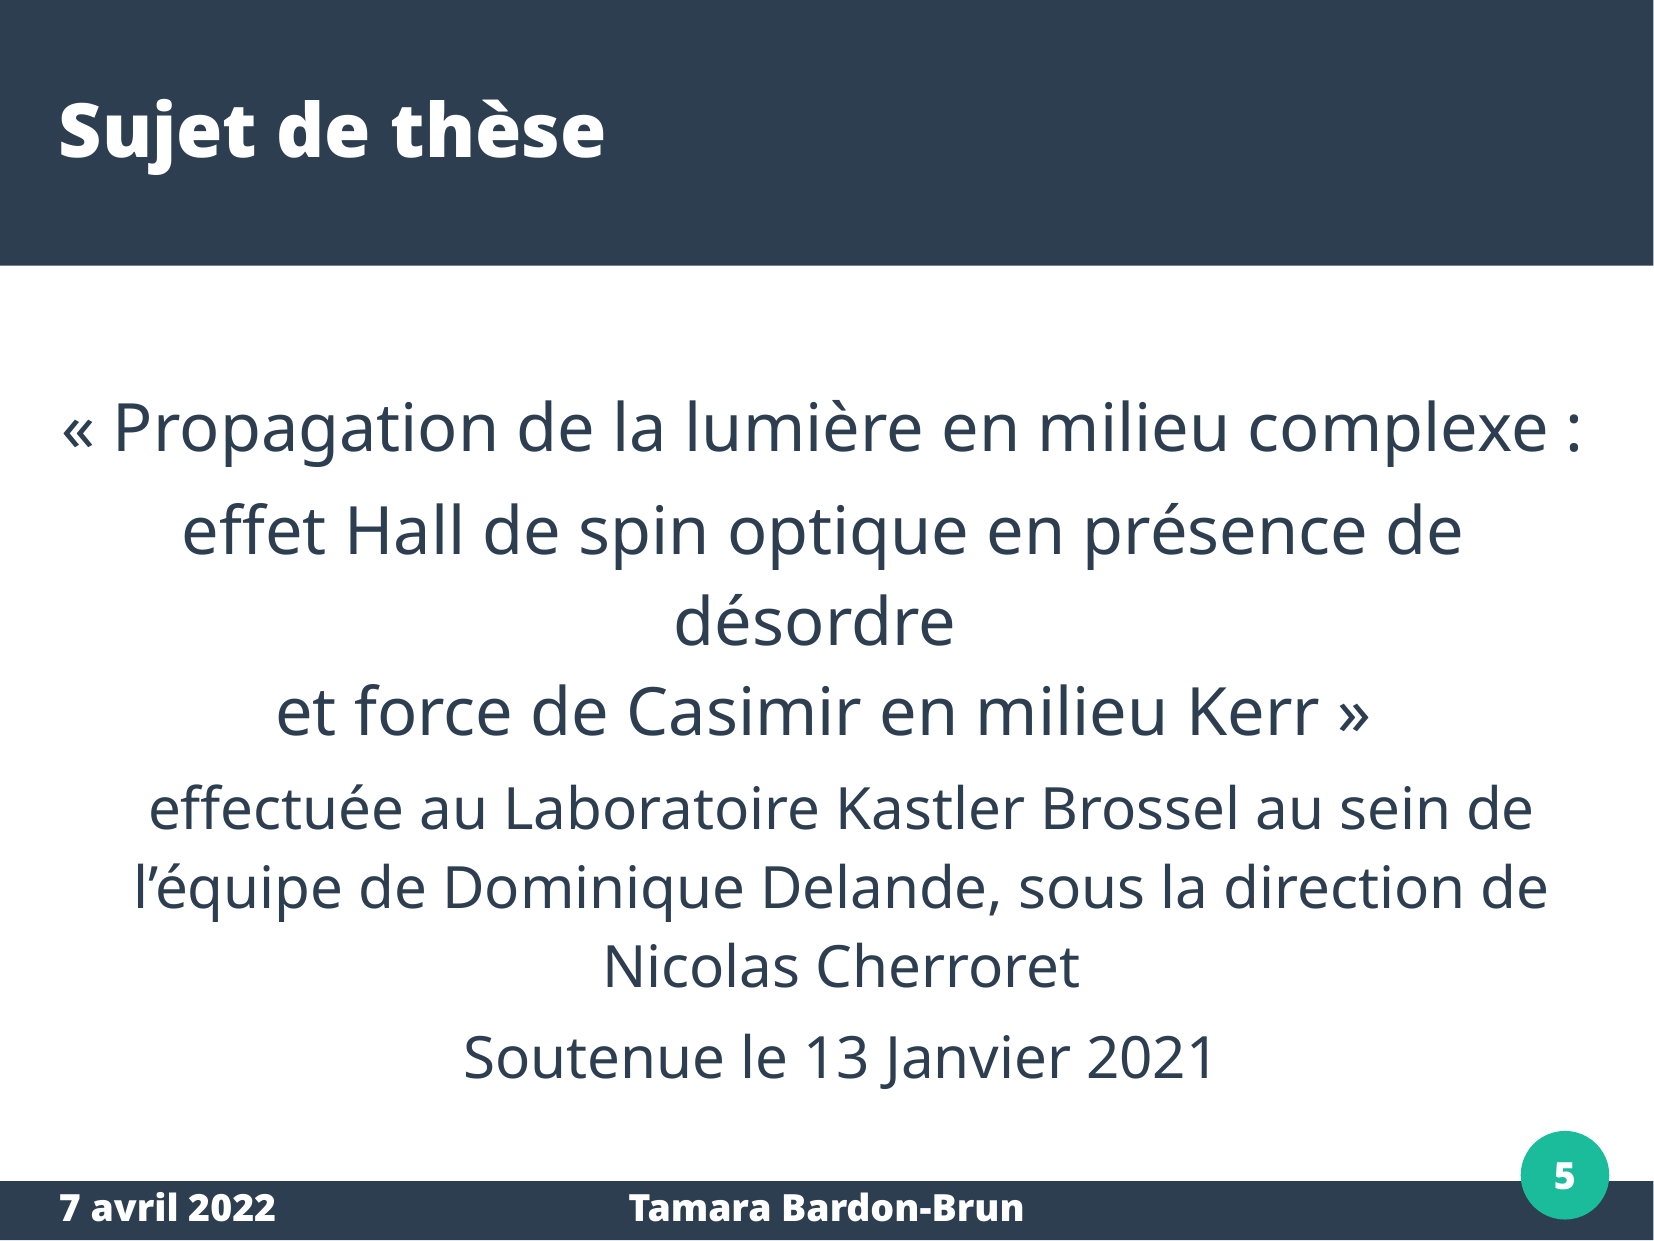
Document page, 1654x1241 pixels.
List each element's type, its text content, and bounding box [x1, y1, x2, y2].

subtitle « Propagation de la lumière en milieu complexe : effet Hall de spin optique en présence de désordre et force de Casimir en milieu Kerr » effectuée au Laboratoire Kastler Brossel au sein de l’équipe de Dominique Delande, sous la direction de Nicolas Cherroret Soutenue le 13 Janvier 2021 [23, 324, 1589, 1152]
title Sujet de thèse [59, 49, 1595, 207]
